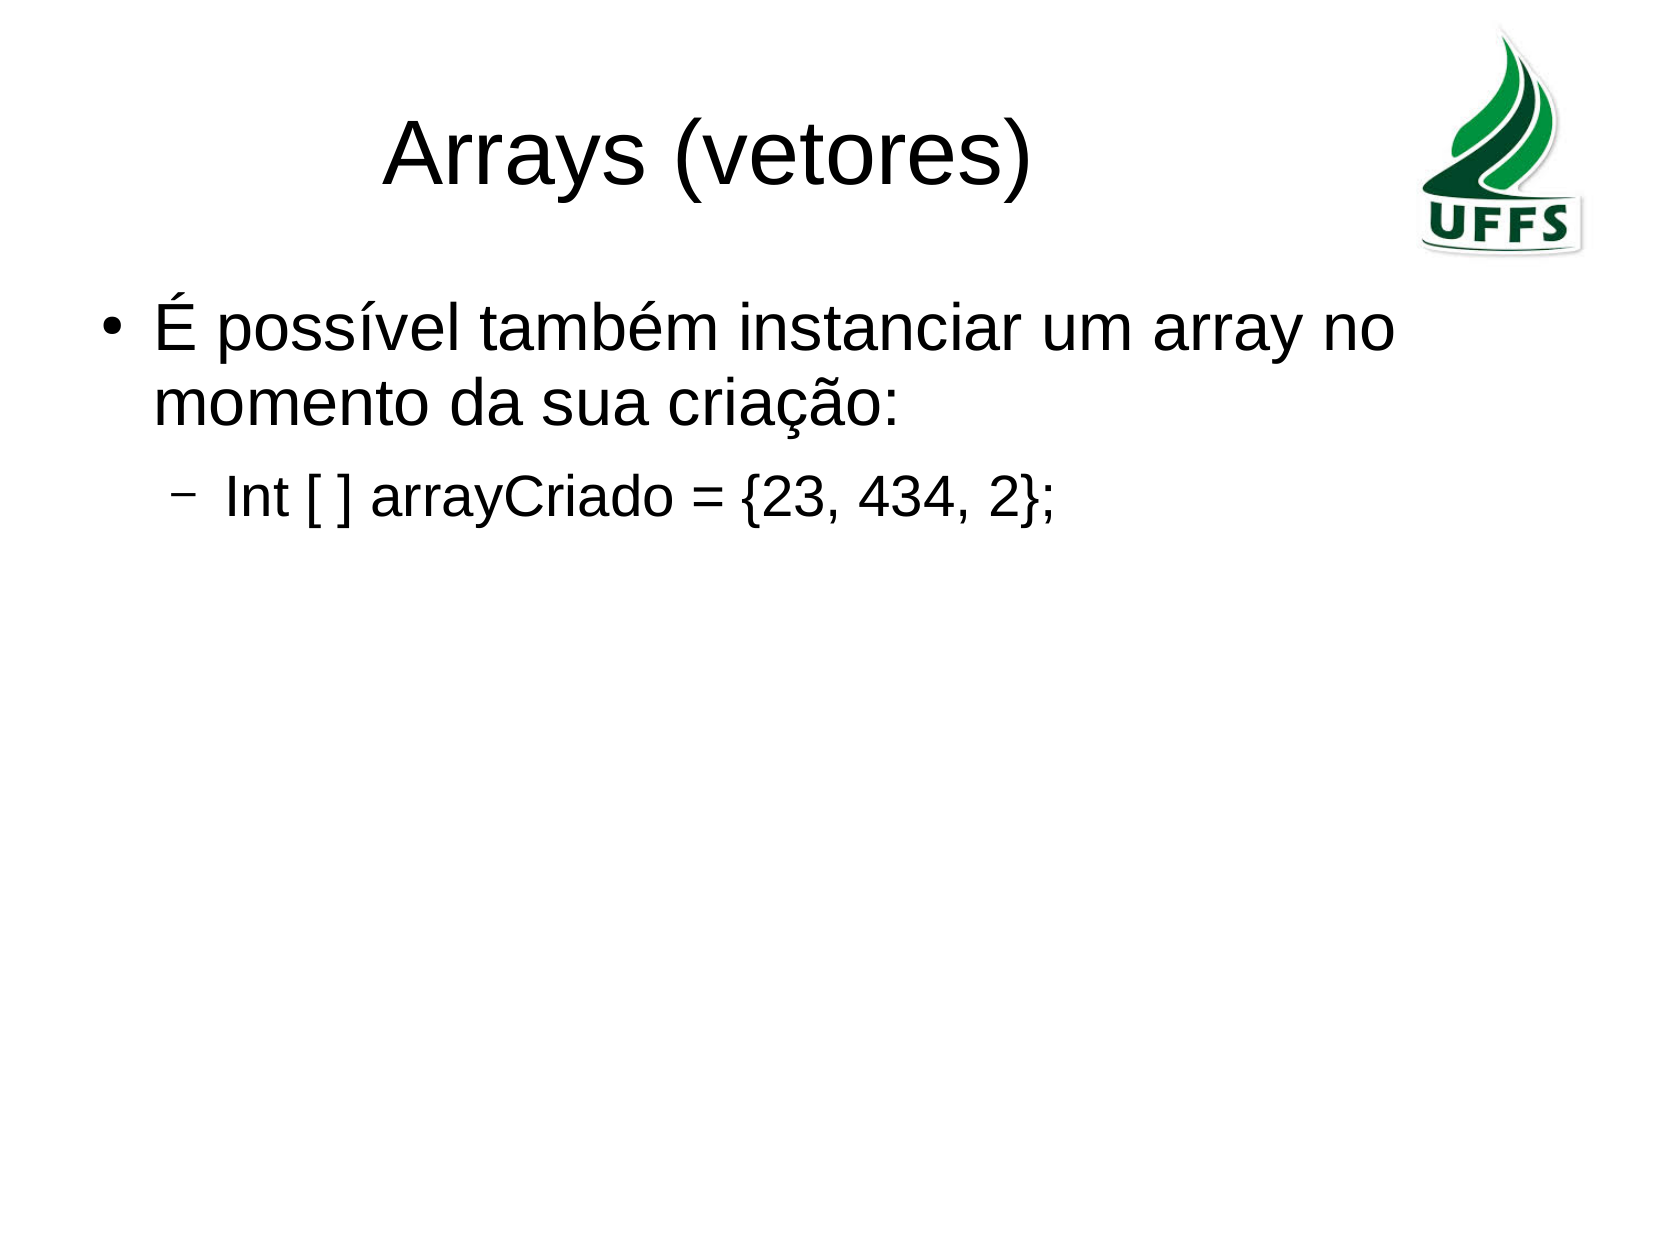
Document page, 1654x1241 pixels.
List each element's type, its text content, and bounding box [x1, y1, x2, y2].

title Arrays (vetores) [82, 49, 1335, 257]
picture [1381, 20, 1624, 272]
list É possível também instanciar um array no momento da sua criação: Int [ ] arrayCriado = {23, 434, 2}; [82, 290, 1571, 1010]
